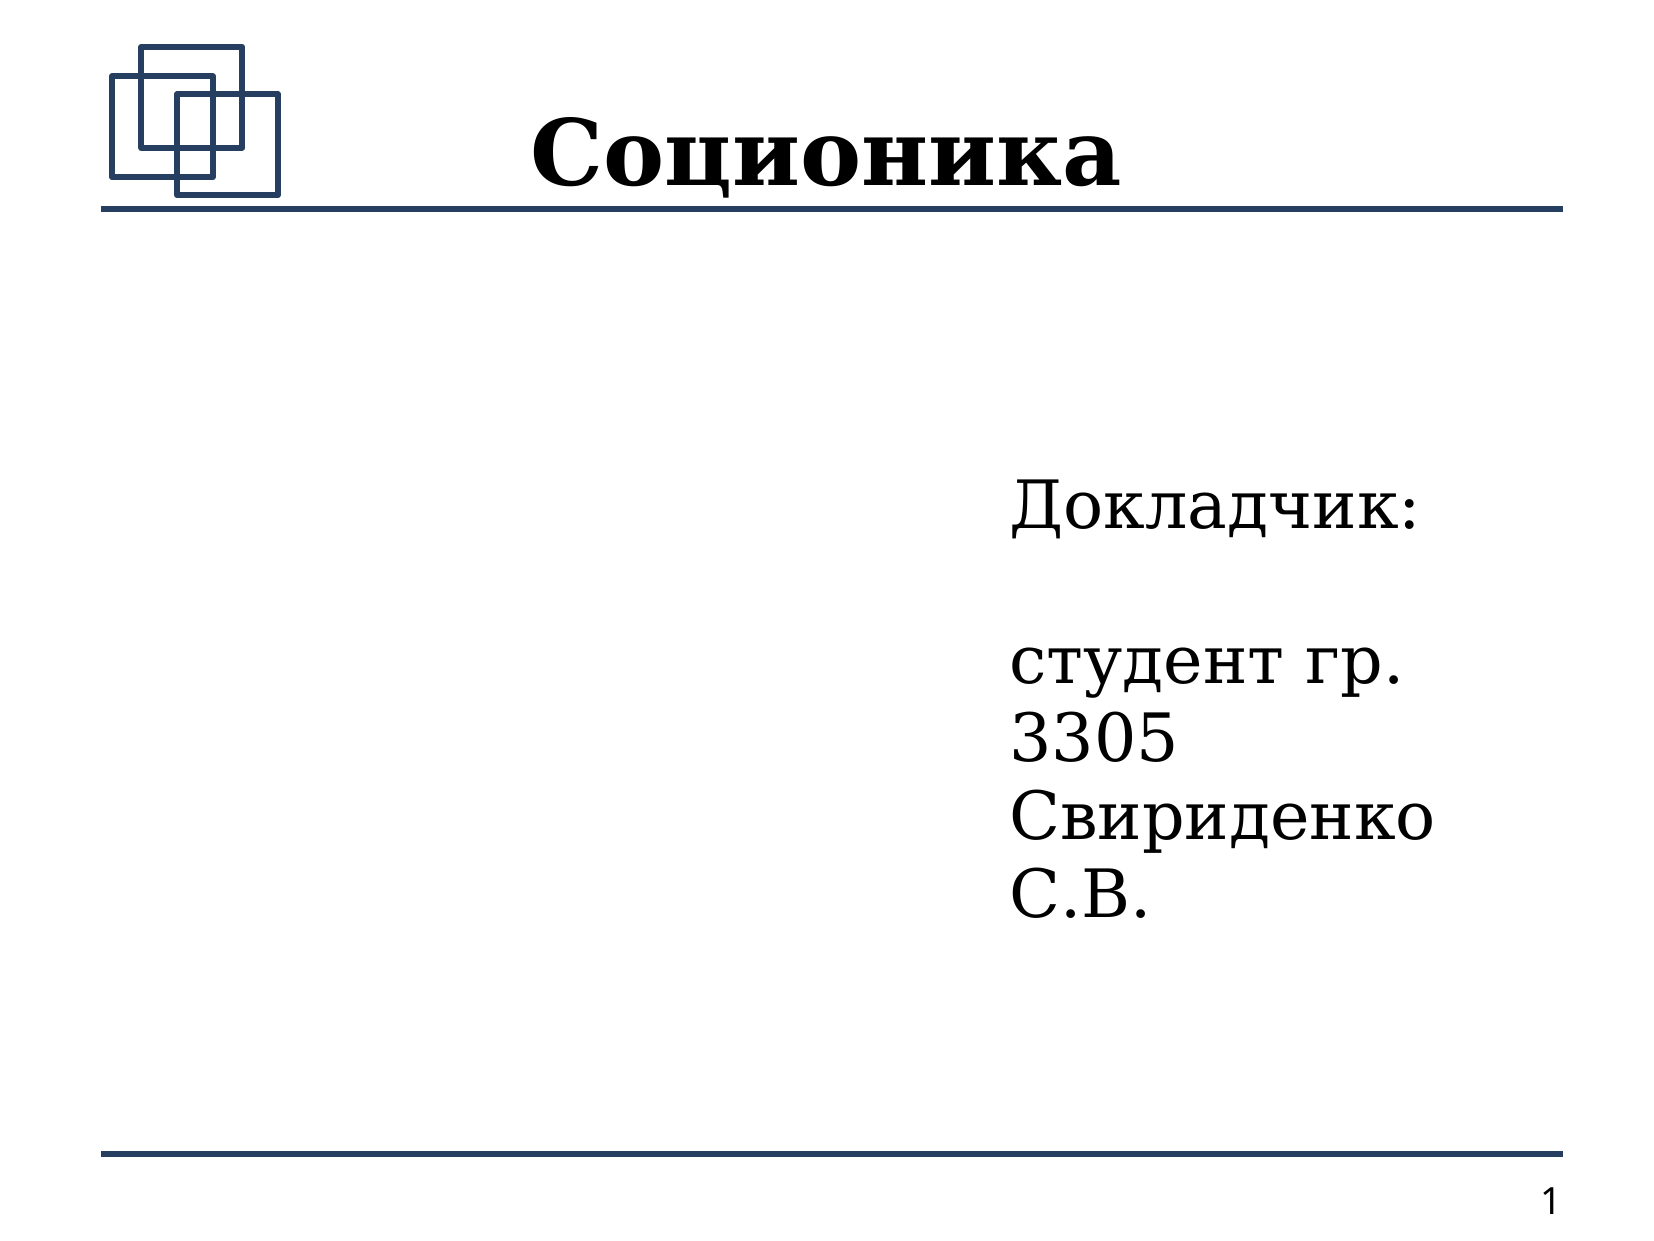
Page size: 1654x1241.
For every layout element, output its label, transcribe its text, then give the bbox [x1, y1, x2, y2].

subtitle Докладчик: студент гр. 3305 Свириденко С.В. [82, 297, 1571, 1102]
title Соционика [82, 56, 1571, 250]
